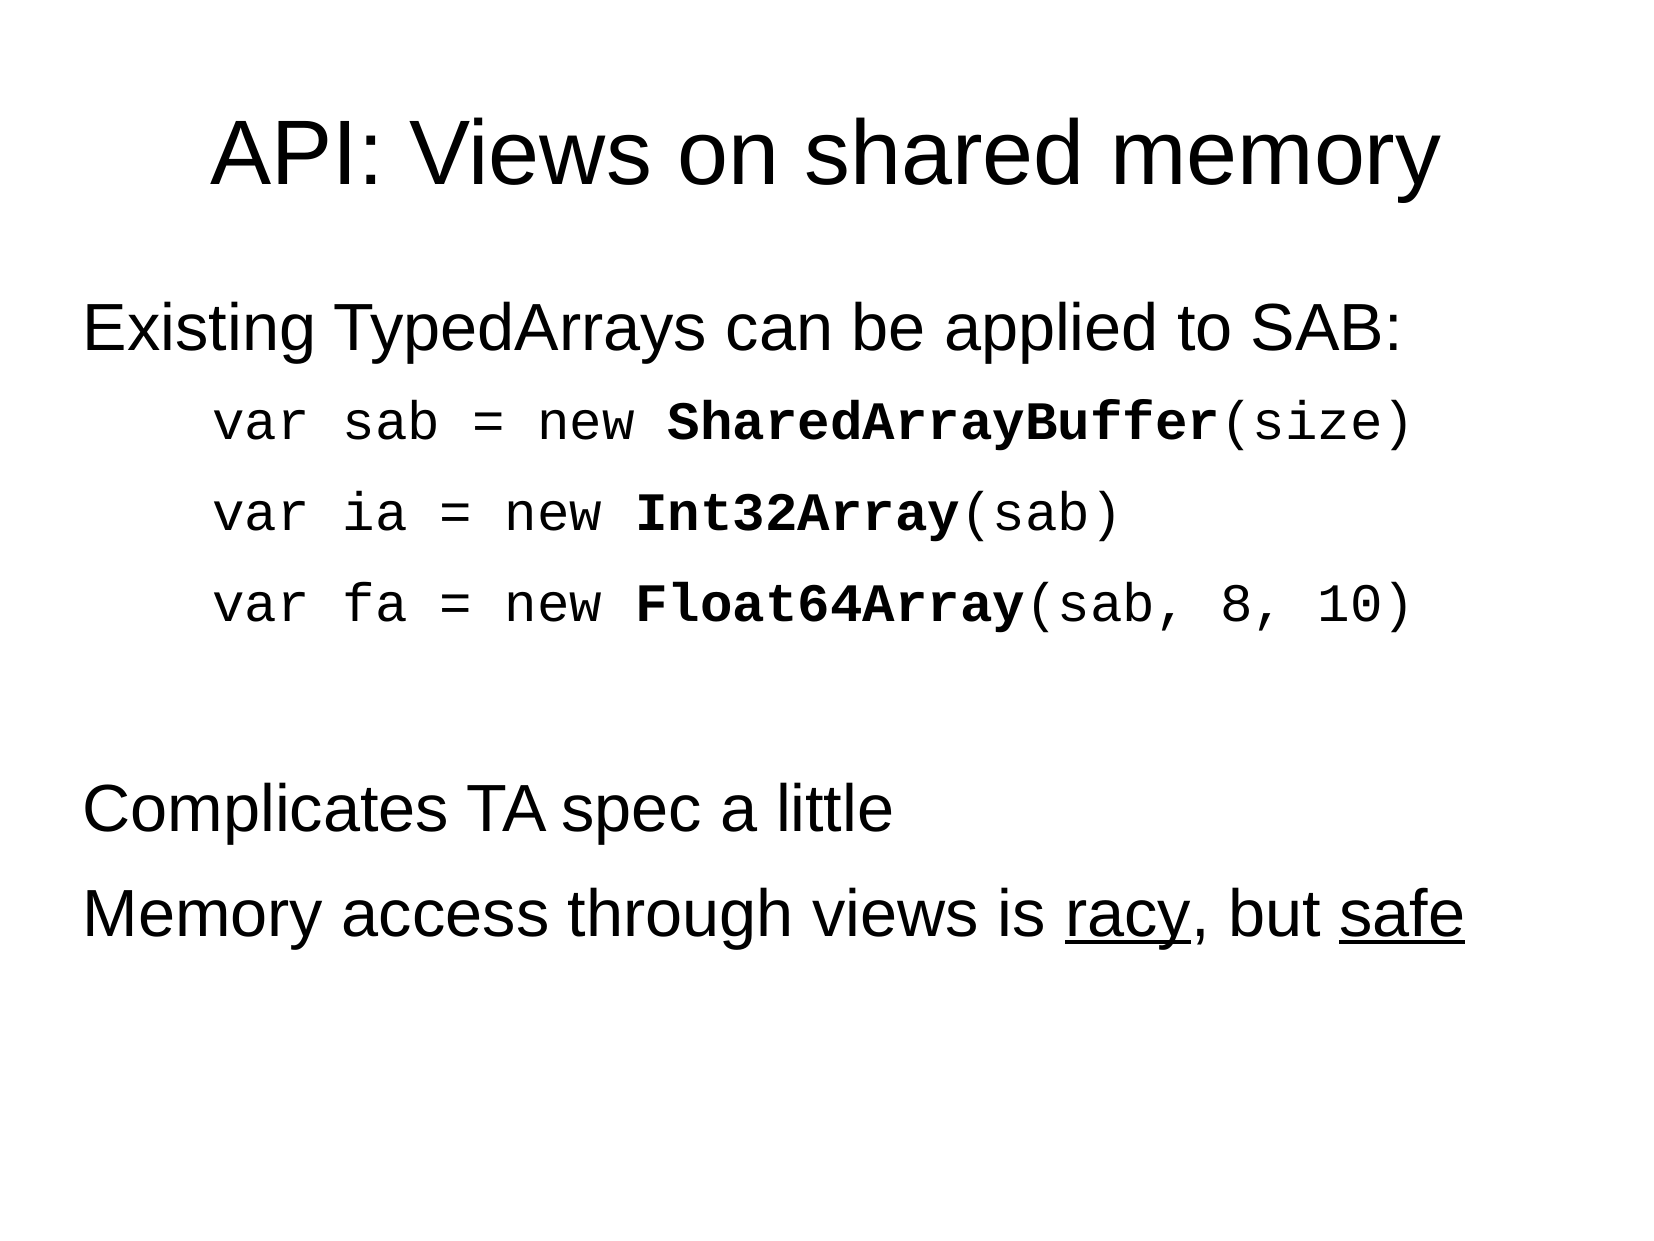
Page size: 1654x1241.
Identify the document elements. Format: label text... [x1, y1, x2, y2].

title API: Views on shared memory [82, 49, 1571, 257]
list Existing TypedArrays can be applied to SAB: var sab = new SharedArrayBuffer(size) var ia = new Int32Array(sab) var fa = new Float64Array(sab, 8, 10) Complicates TA spec a little Memory access through views is racy, but safe [82, 290, 1571, 1157]
